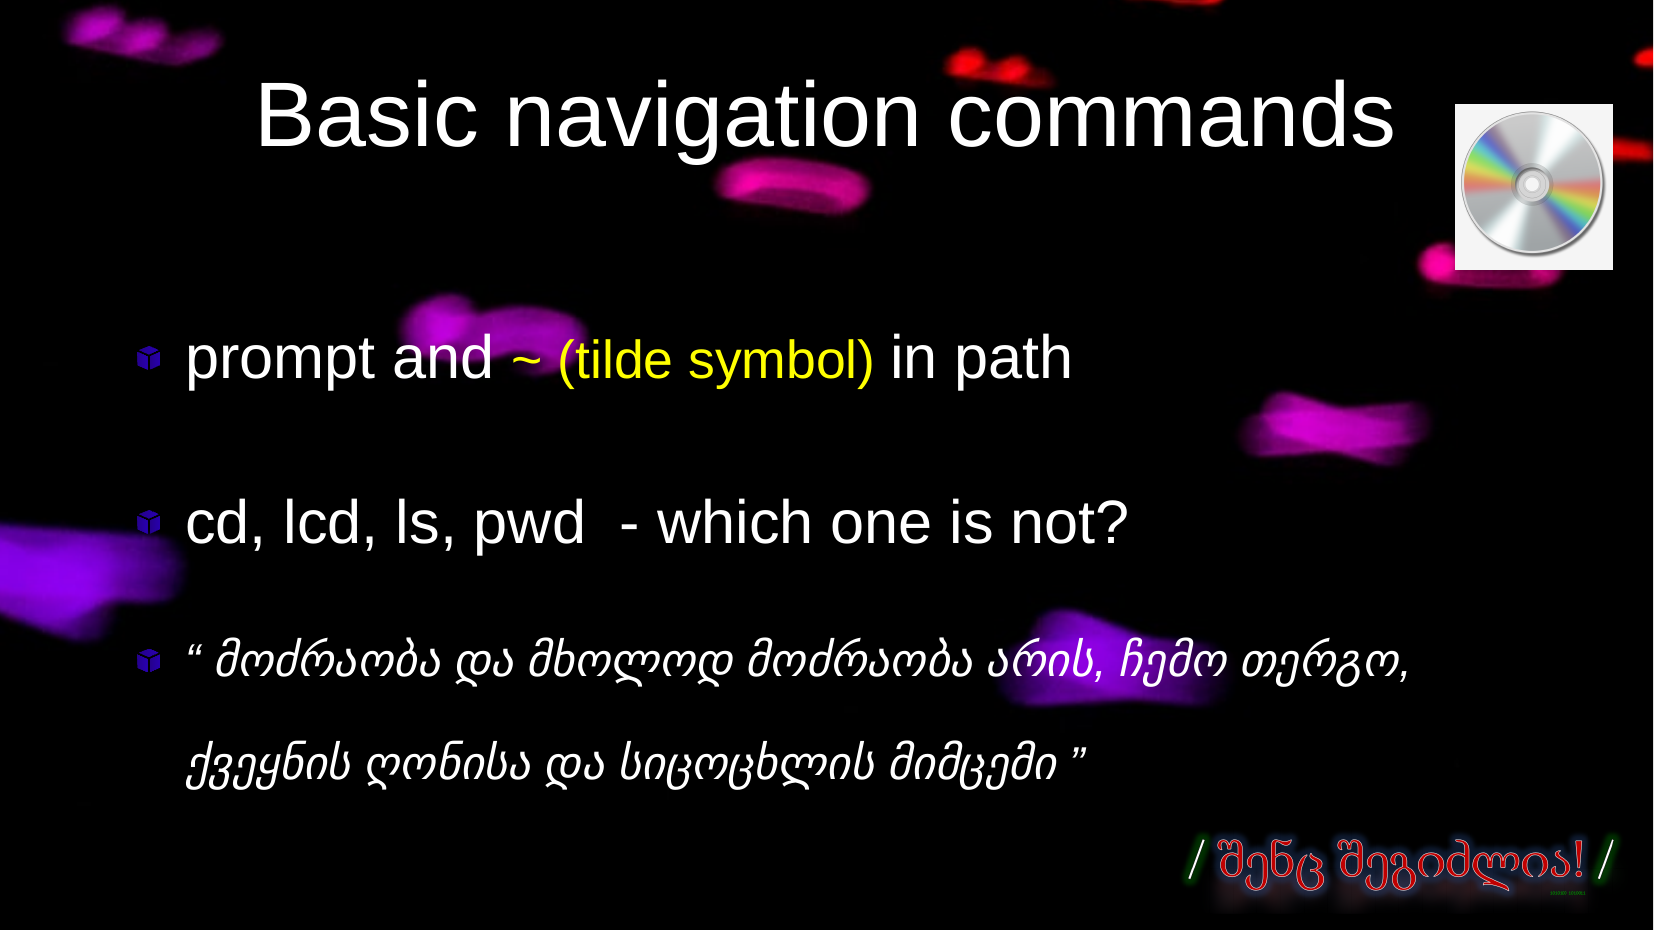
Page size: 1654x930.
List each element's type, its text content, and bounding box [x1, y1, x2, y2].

picture [0, 0, 1654, 930]
list prompt and ~ (tilde symbol) in path cd, lcd, ls, pwd - which one is not? “ მოძრაობა და მხოლოდ მოძრაობა არის, ჩემო თერგო, ქვეყნის ღონისა და სიცოცხლის მიმცემი ” [120, 255, 1516, 795]
title Basic navigation commands [82, 37, 1571, 193]
